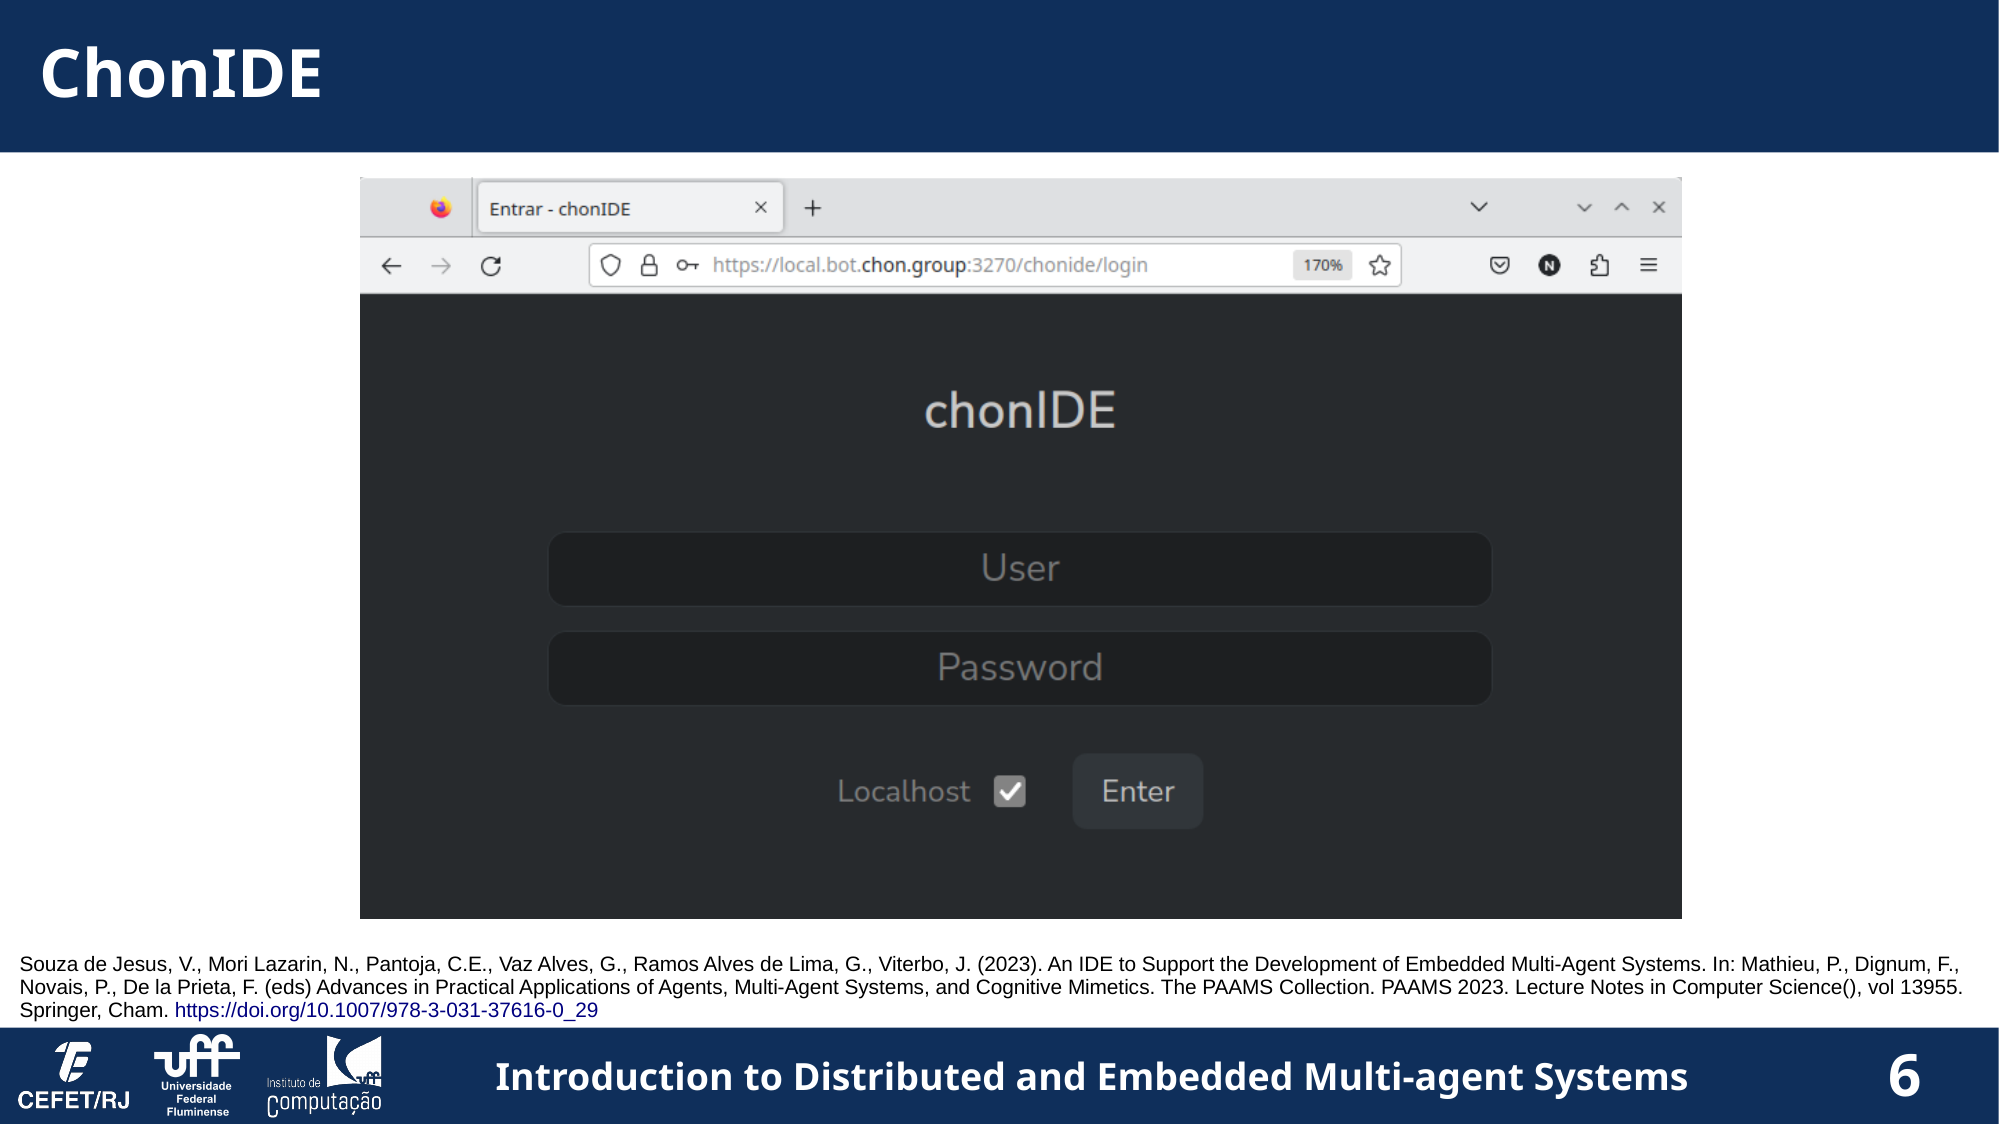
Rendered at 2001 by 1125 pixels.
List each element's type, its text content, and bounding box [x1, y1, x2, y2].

picture [18, 1030, 129, 1125]
picture [265, 1033, 383, 1118]
picture [360, 177, 1682, 919]
text_box ChonIDE [25, 23, 1998, 116]
picture [153, 1033, 241, 1121]
text_box Souza de Jesus, V., Mori Lazarin, N., Pantoja, C.E., Vaz Alves, G., Ramos Alves de Lima, G., Viterbo, J. (2023). An IDE to Support the Development of Embedded Multi-Agent Systems. In: Mathieu, P., Dignum, F., Novais, P., De la Prieta, F. (eds) Advances in Practical Applications of Agents, Multi-Agent Systems, and Cognitive Mimetics. The PAAMS Collection. PAAMS 2023. Lecture Notes in Computer Science(), vol 13955. Springer, Cham. https://doi.org/10.1007/978-3-031-37616-0_29 [4, 944, 1979, 1030]
